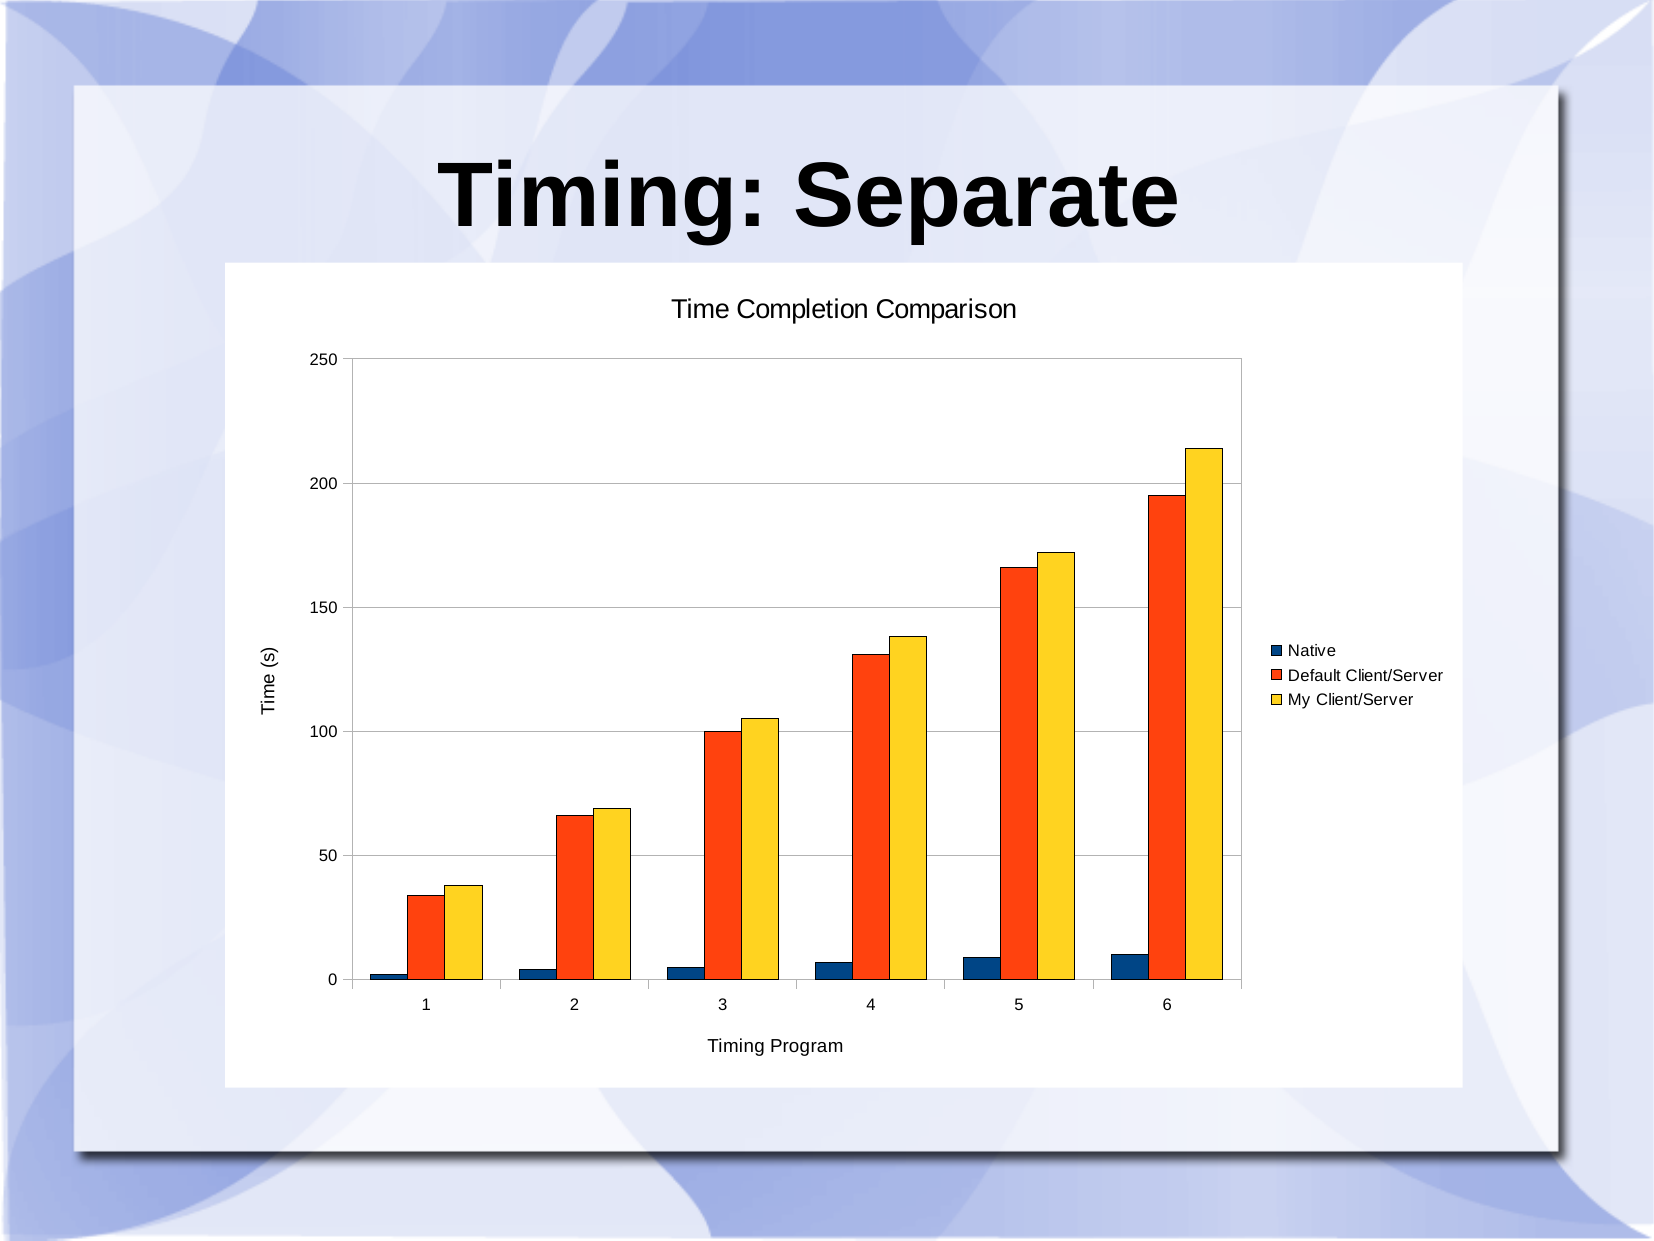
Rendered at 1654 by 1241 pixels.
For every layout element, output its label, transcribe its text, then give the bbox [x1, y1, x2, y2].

chart [225, 262, 1463, 1088]
title Timing: Separate [82, 90, 1536, 298]
picture [0, 0, 1654, 1241]
